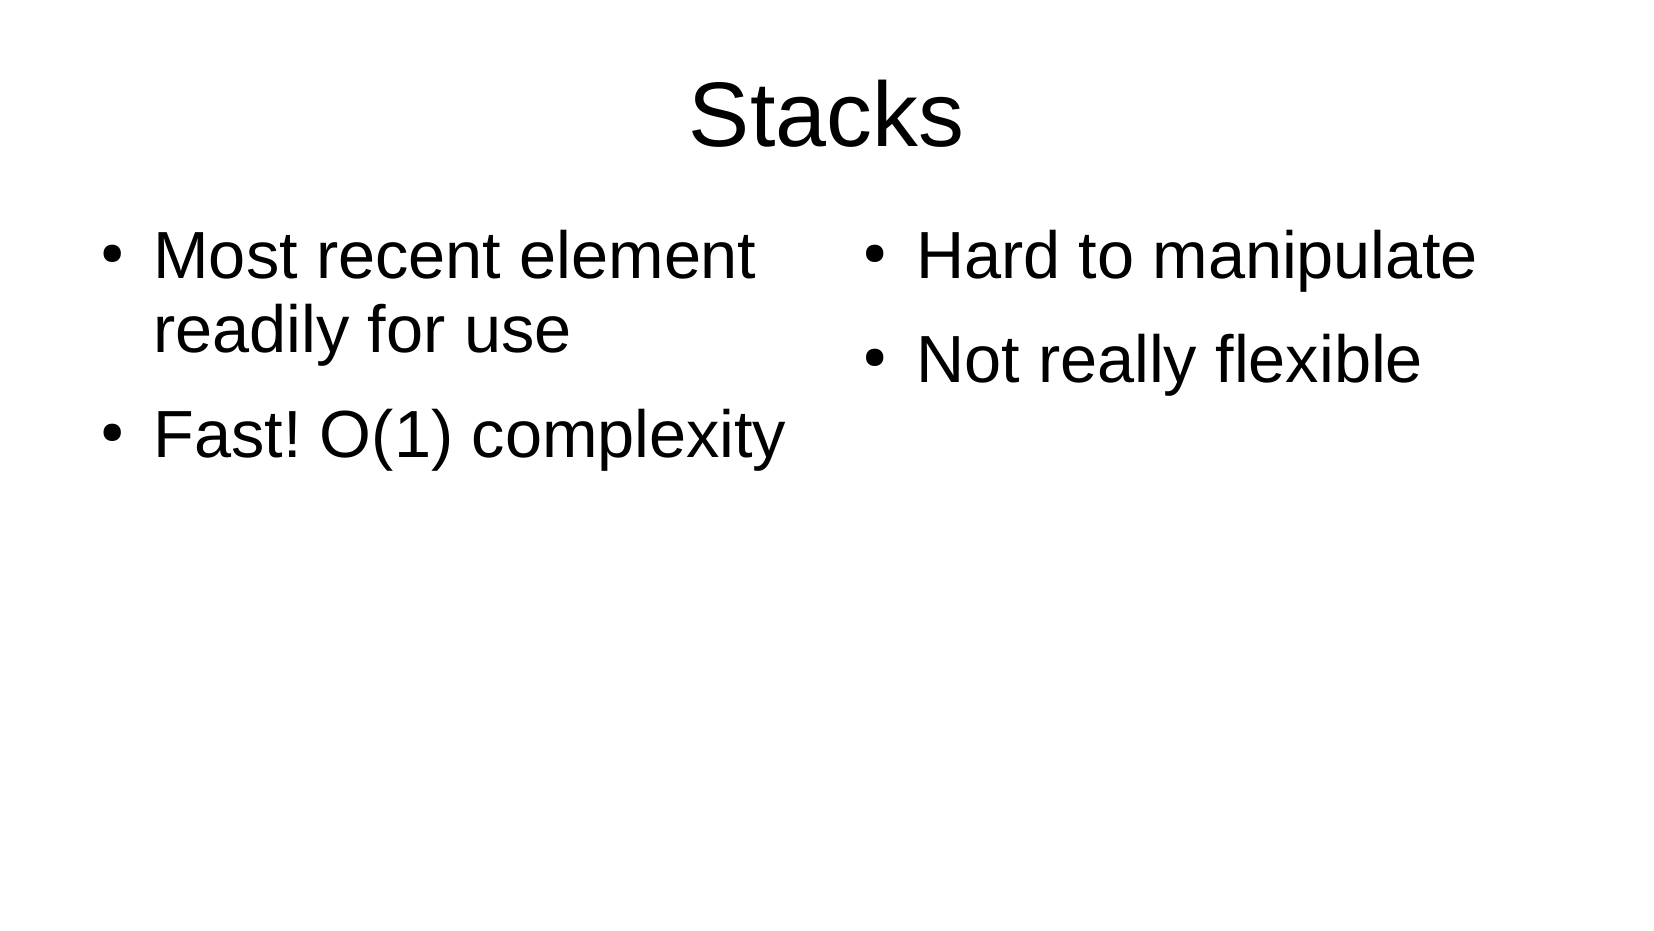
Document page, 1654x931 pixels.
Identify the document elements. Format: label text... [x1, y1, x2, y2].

title Stacks [82, 37, 1571, 193]
list Hard to manipulate Not really flexible [845, 217, 1572, 758]
list Most recent element readily for use Fast! O(1) complexity [82, 217, 809, 758]
